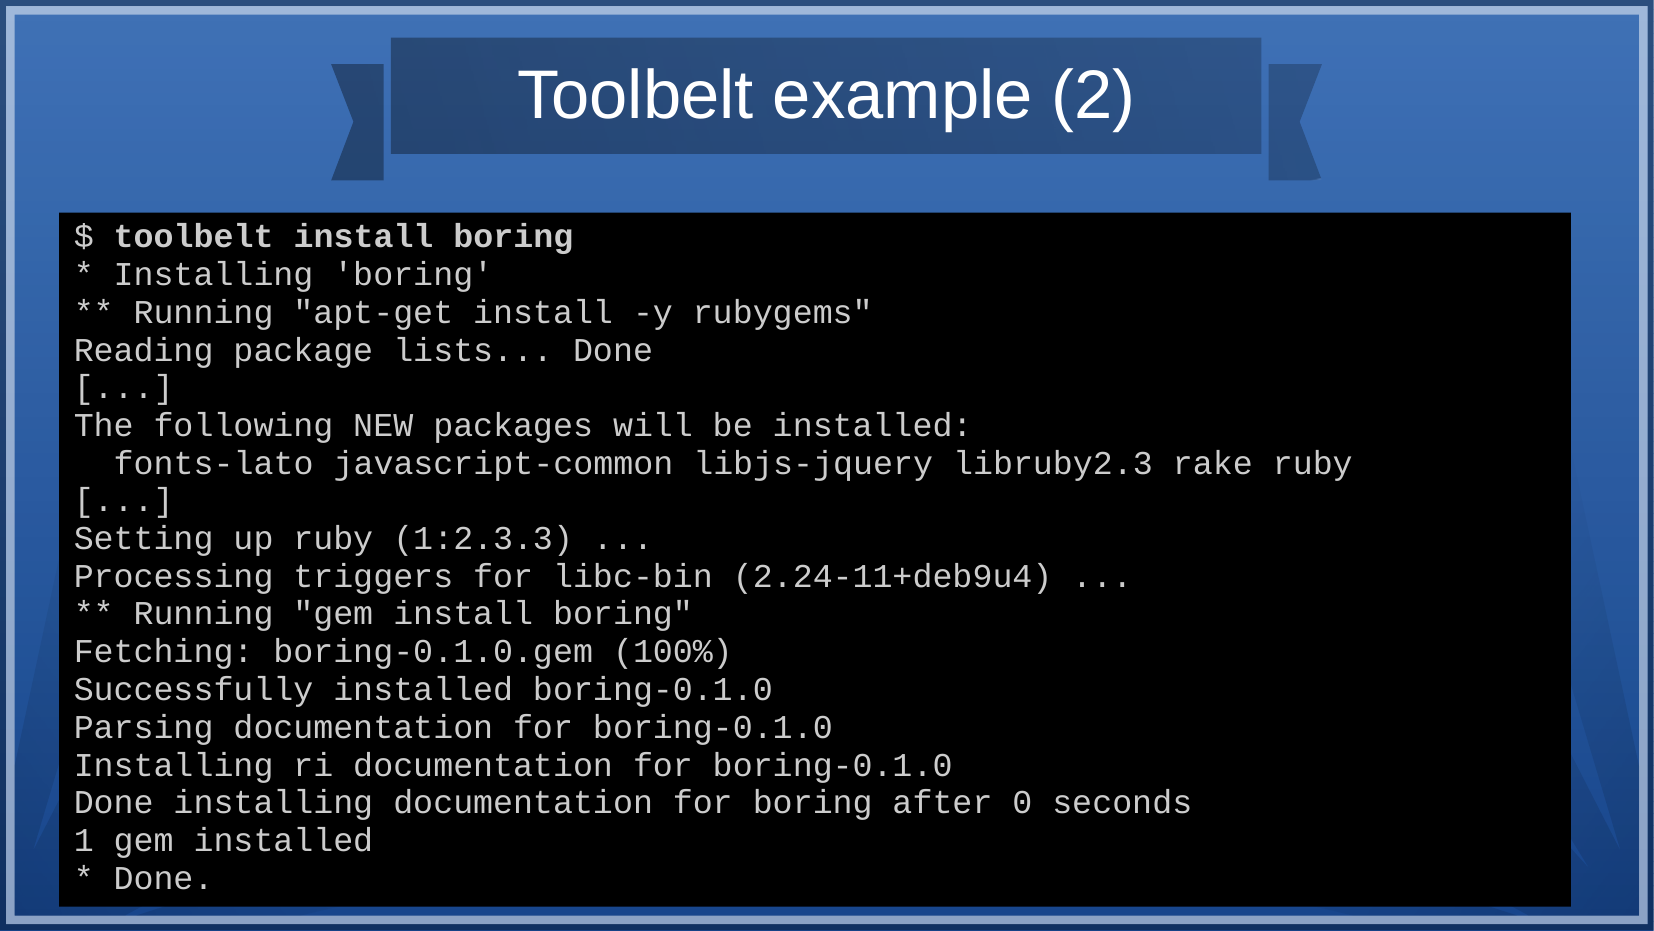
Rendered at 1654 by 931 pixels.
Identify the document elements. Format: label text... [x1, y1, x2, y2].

text_box $ toolbelt install boring * Installing 'boring' ** Running "apt-get install -y rubygems" Reading package lists... Done [...] The following NEW packages will be installed: fonts-lato javascript-common libjs-jquery libruby2.3 rake ruby [...] Setting up ruby (1:2.3.3) ... Processing triggers for libc-bin (2.24-11+deb9u4) ... ** Running "gem install boring" Fetching: boring-0.1.0.gem (100%) Successfully installed boring-0.1.0 Parsing documentation for boring-0.1.0 Installing ri documentation for boring-0.1.0 Done installing documentation for boring after 0 seconds 1 gem installed * Done. [59, 212, 1571, 907]
title Toolbelt example (2) [389, 35, 1264, 154]
